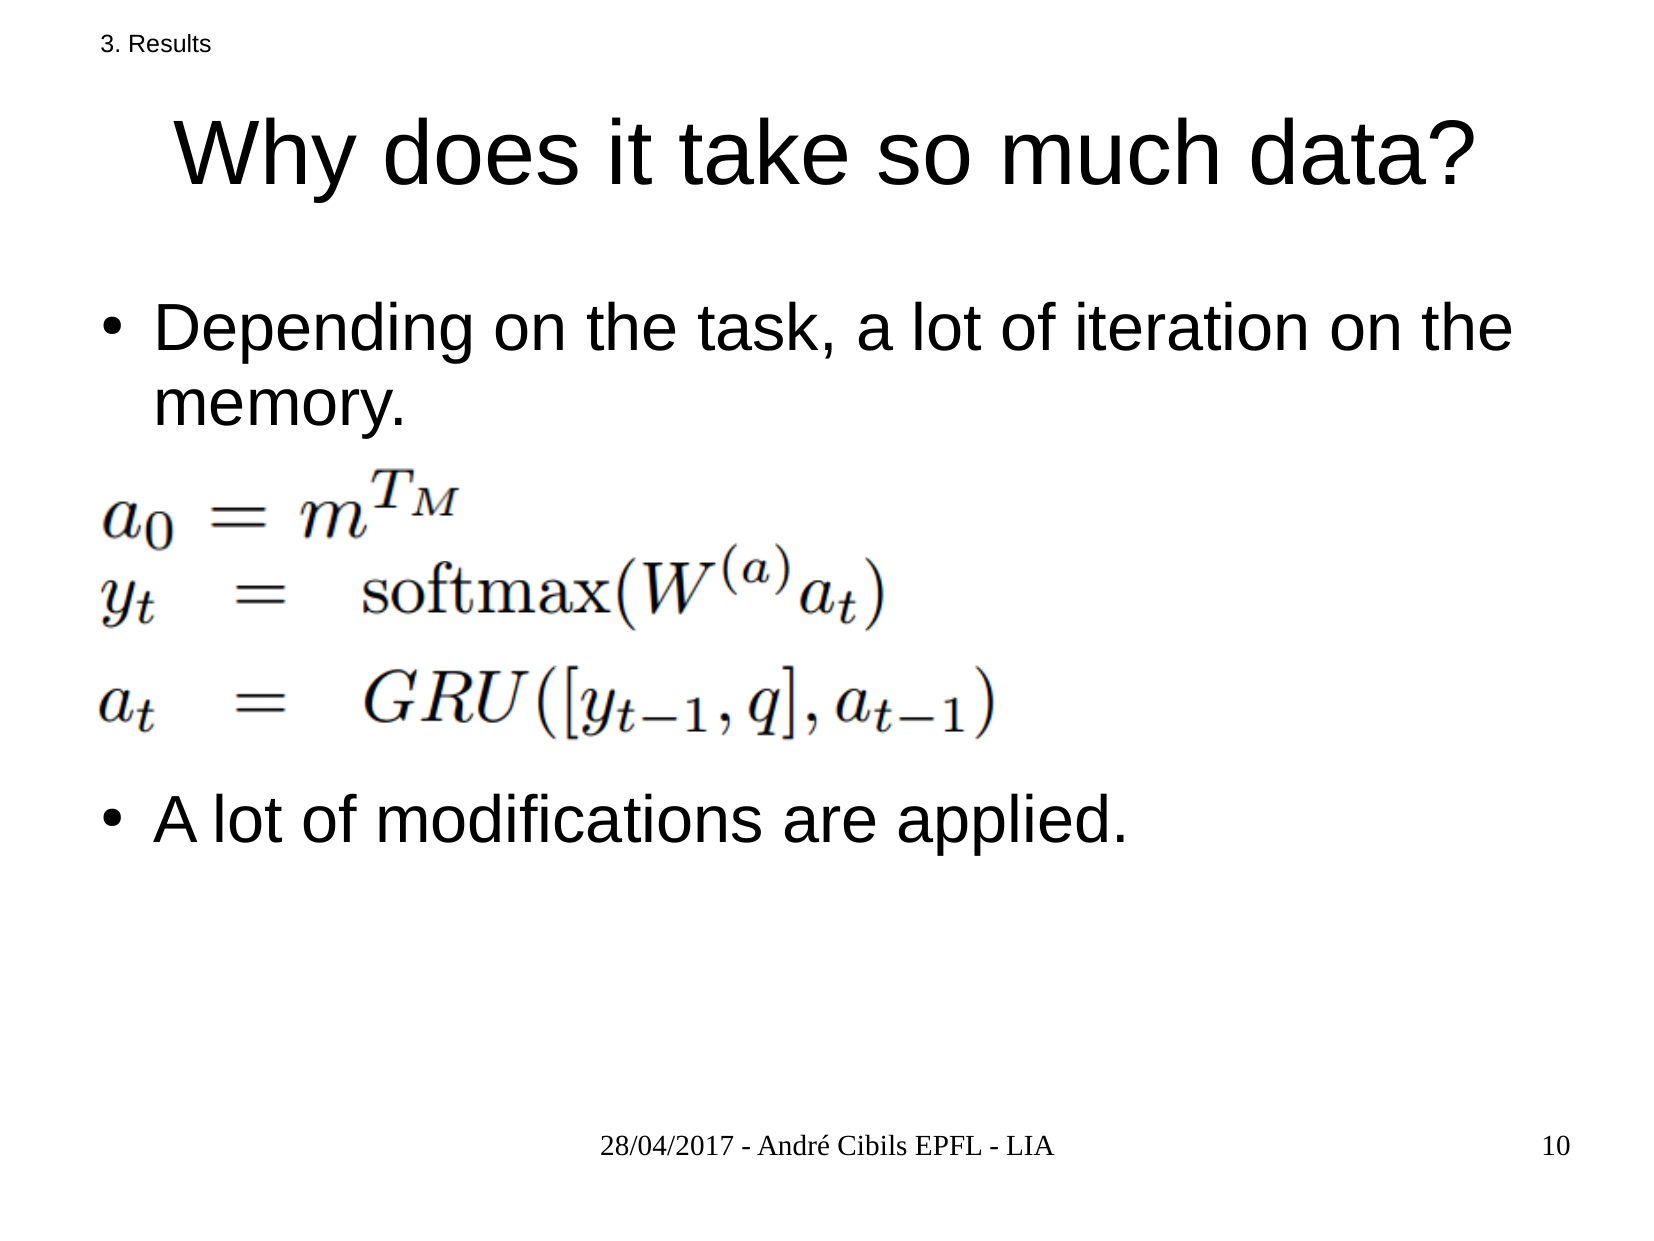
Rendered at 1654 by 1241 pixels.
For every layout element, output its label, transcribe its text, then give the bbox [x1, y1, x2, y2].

list Depending on the task, a lot of iteration on the memory. A lot of modifications are applied. [82, 290, 1565, 1109]
title Why does it take so much data? [82, 49, 1571, 257]
list 3. Results [29, 29, 945, 58]
picture [79, 465, 1004, 771]
